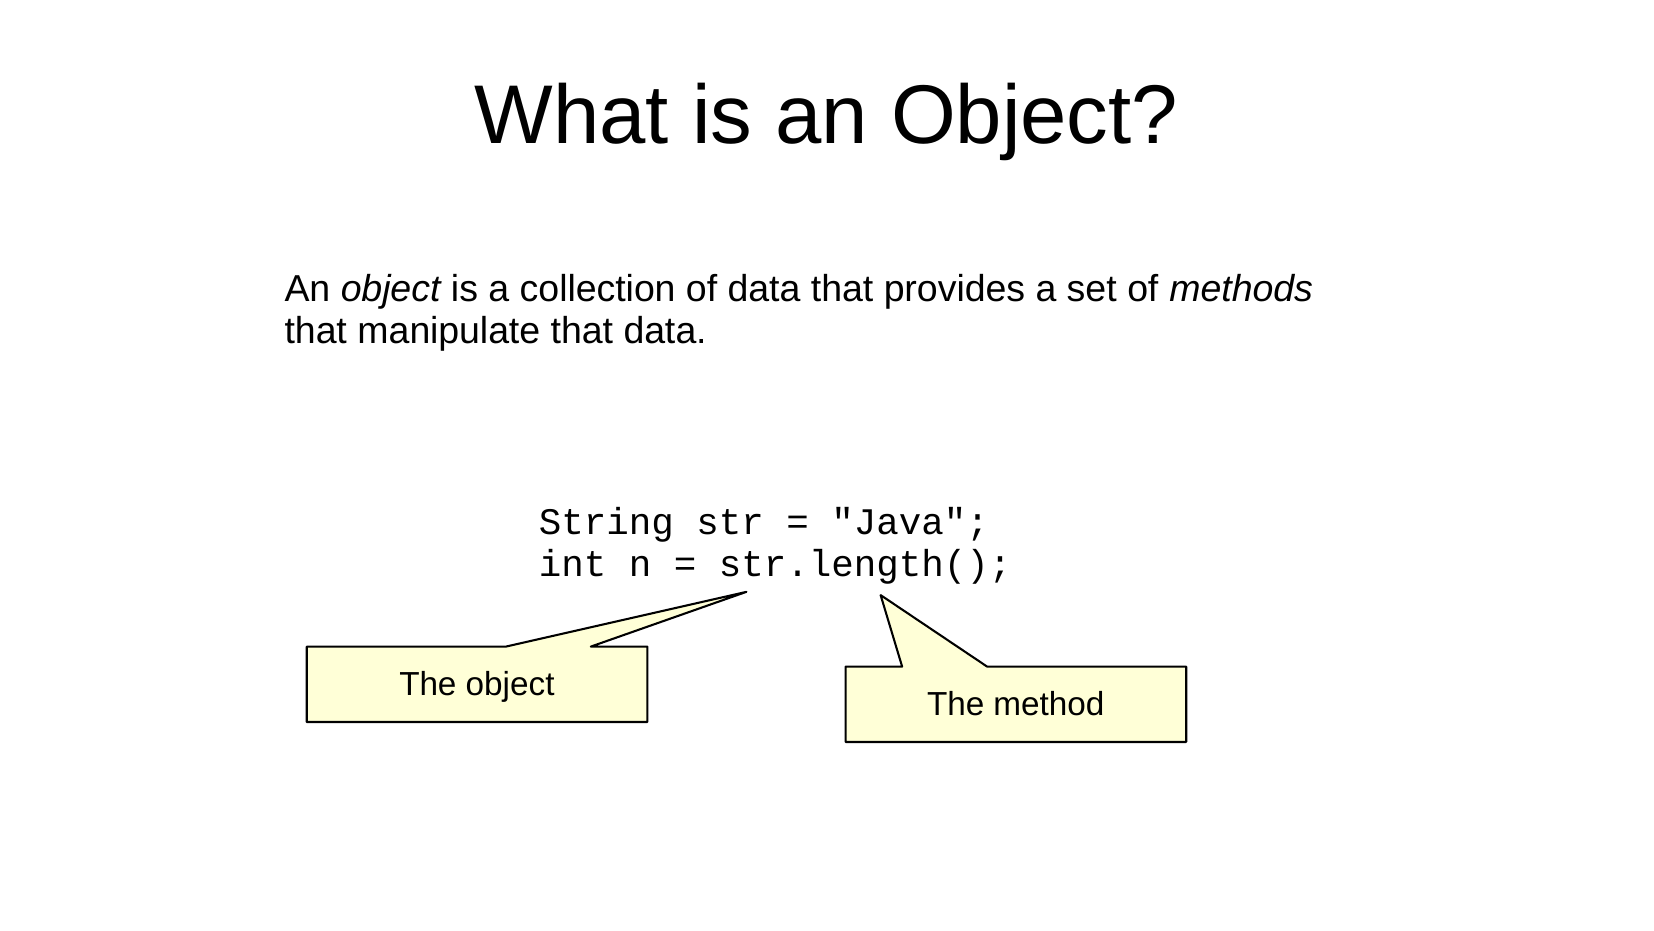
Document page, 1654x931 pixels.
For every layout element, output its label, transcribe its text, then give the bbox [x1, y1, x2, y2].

title What is an Object? [82, 37, 1571, 193]
text_box The method [845, 595, 1187, 742]
text_box The object [306, 591, 747, 723]
text_box String str = "Java"; int n = str.length(); [523, 495, 1027, 596]
text_box An object is a collection of data that provides a set of methods that manipulate that data. [269, 260, 1328, 360]
